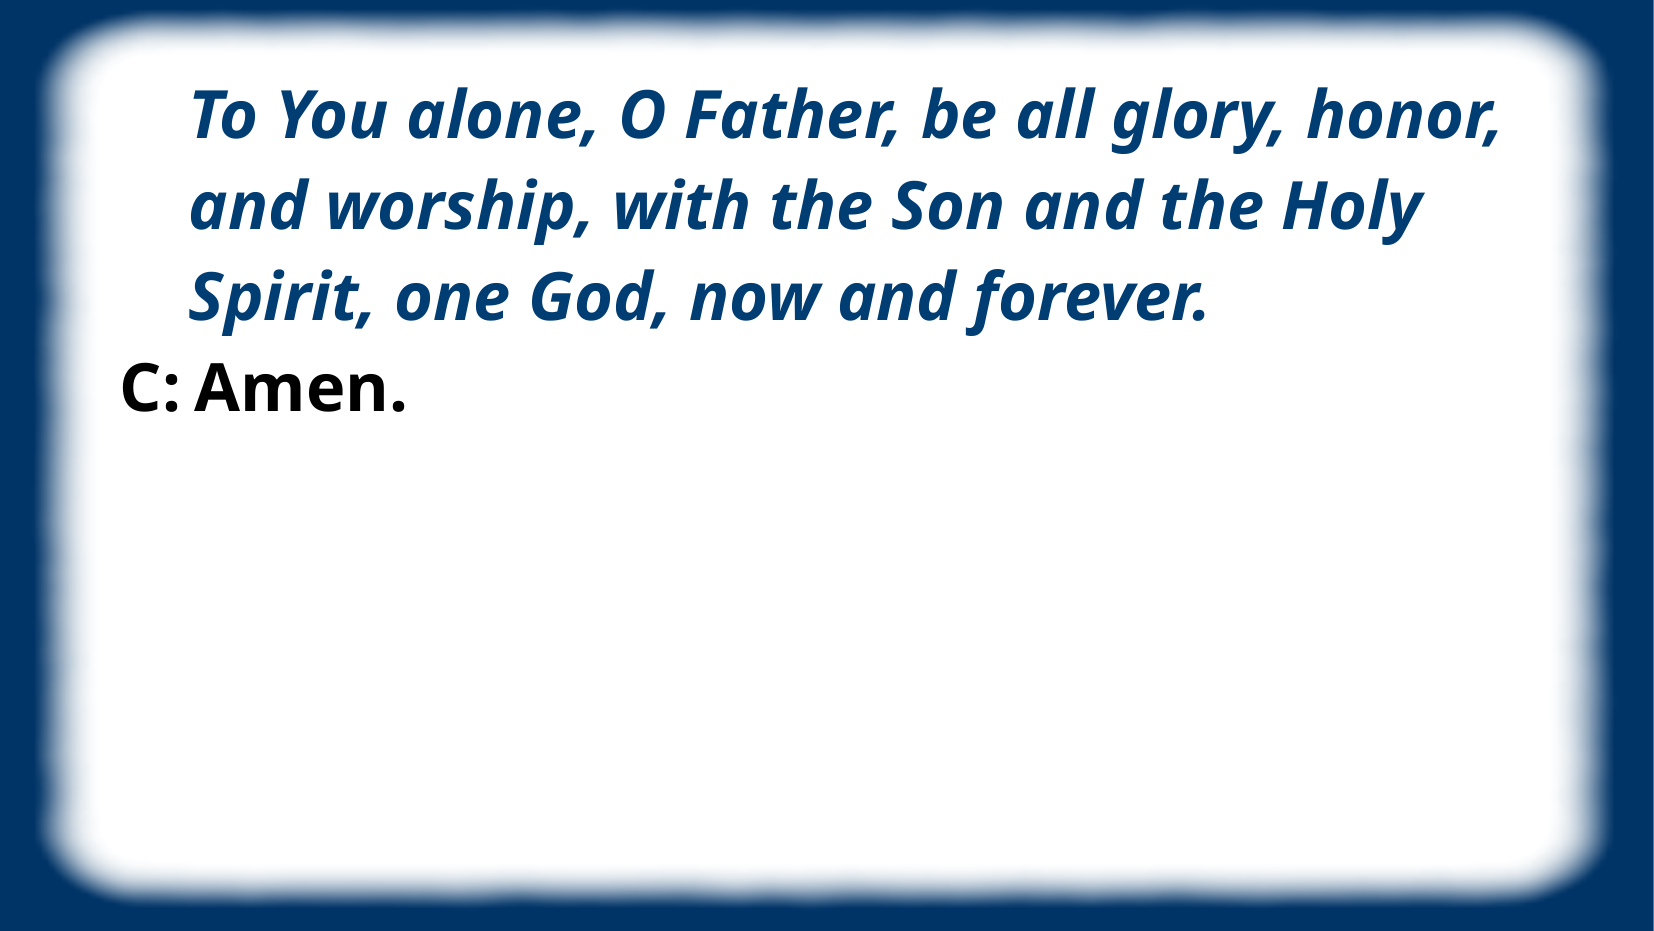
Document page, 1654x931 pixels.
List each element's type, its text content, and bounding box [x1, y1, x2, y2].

picture [0, 0, 1654, 931]
text_box To You alone, O Father, be all glory, honor, and worship, with the Son and the Holy Spirit, one God, now and forever. C: Amen. [105, 60, 1561, 436]
